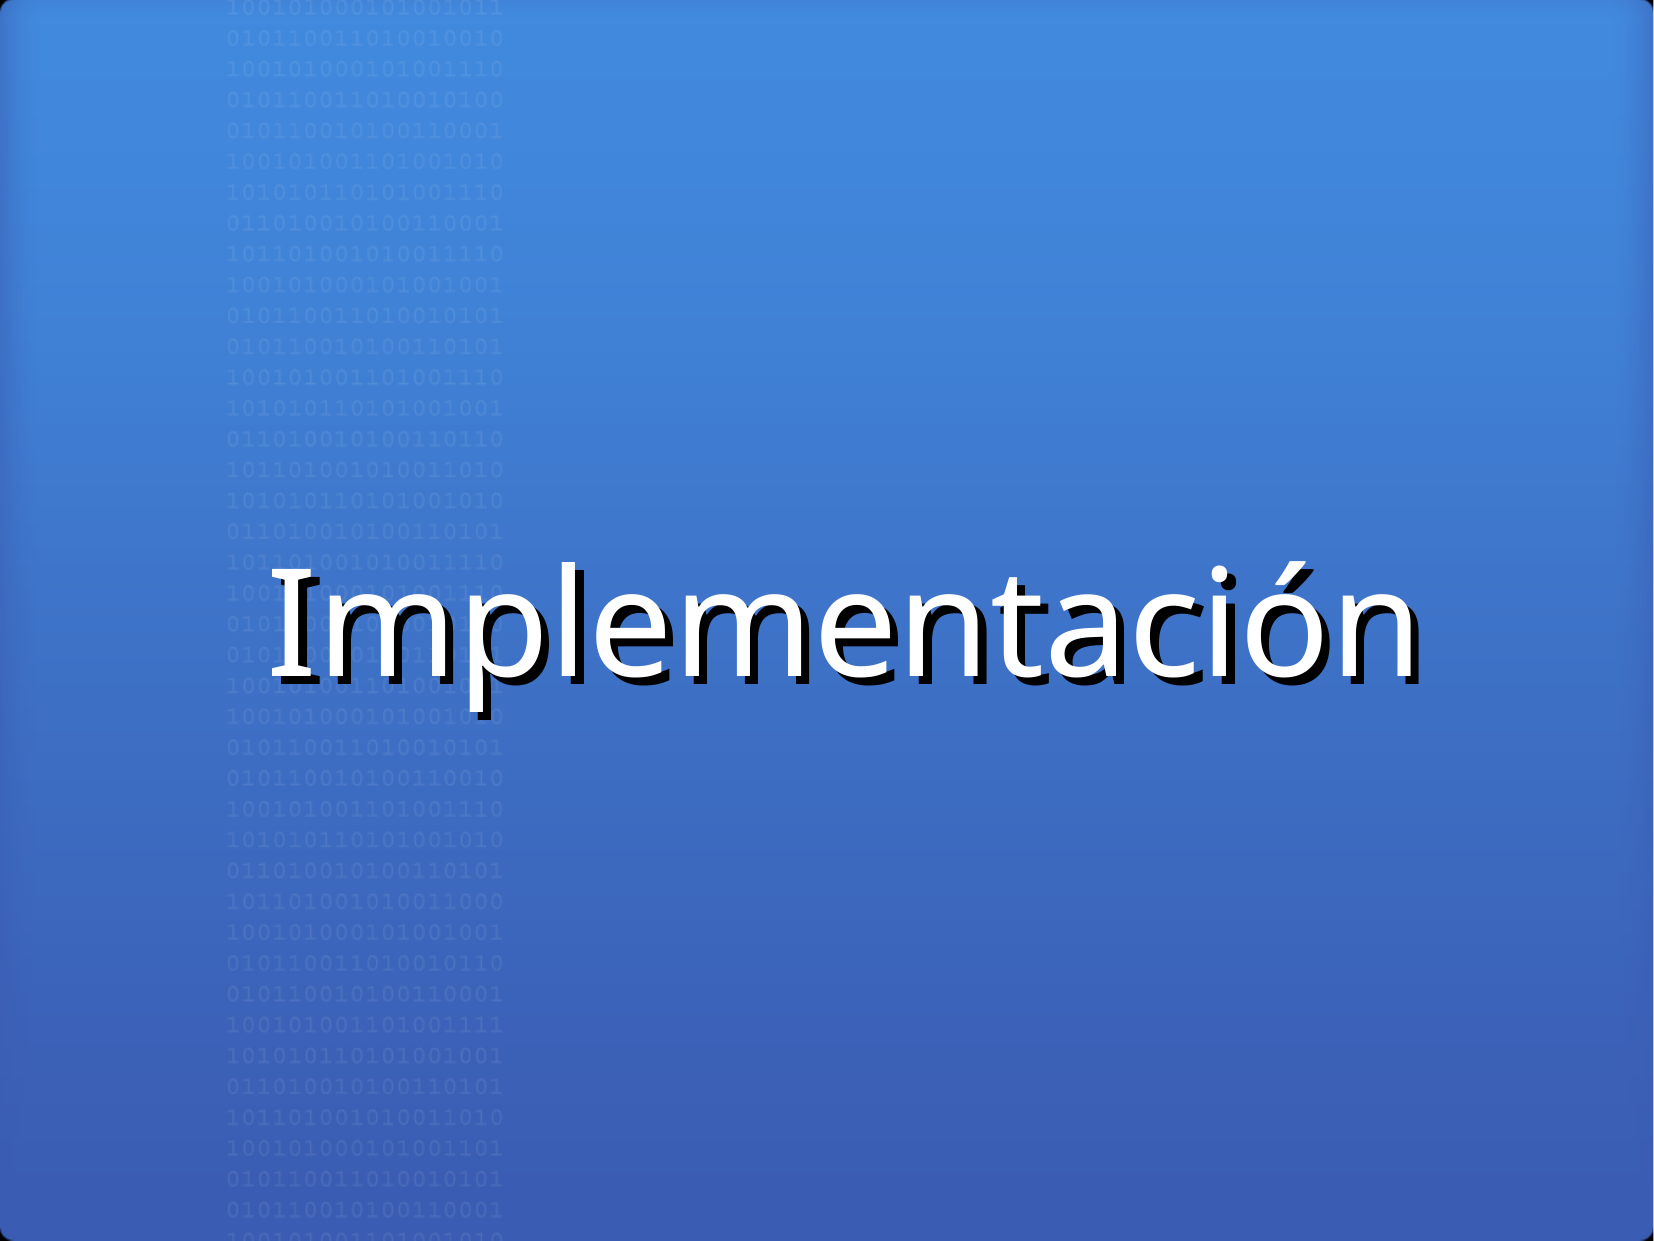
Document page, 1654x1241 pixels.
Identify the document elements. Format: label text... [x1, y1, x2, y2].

picture [0, 0, 1654, 1241]
subtitle Implementación [121, 118, 1534, 1119]
